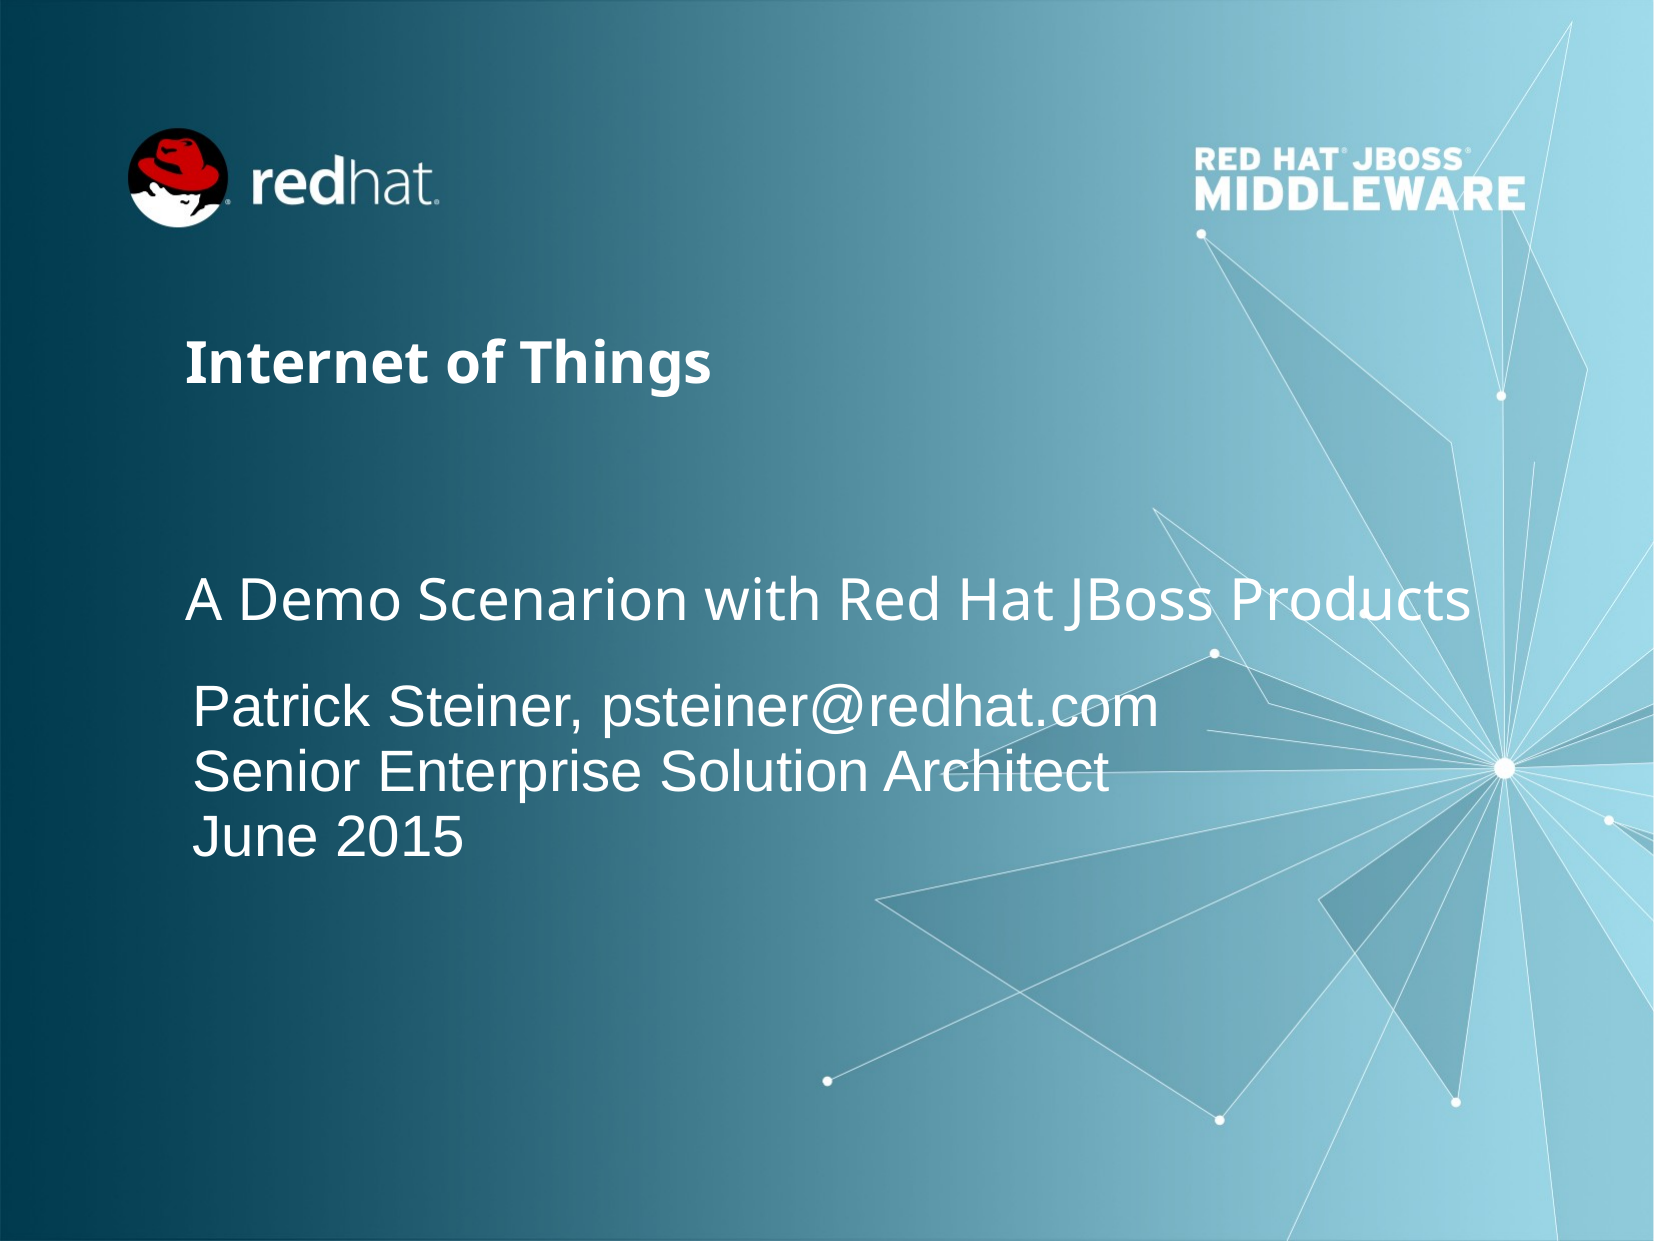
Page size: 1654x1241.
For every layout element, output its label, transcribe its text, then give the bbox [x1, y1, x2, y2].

text_box Patrick Steiner, psteiner@redhat.com Senior Enterprise Solution Architect June 2015 [177, 666, 1445, 951]
text_box Internet of Things A Demo Scenarion with Red Hat JBoss Products [170, 273, 1651, 643]
picture [106, 0, 1654, 1241]
